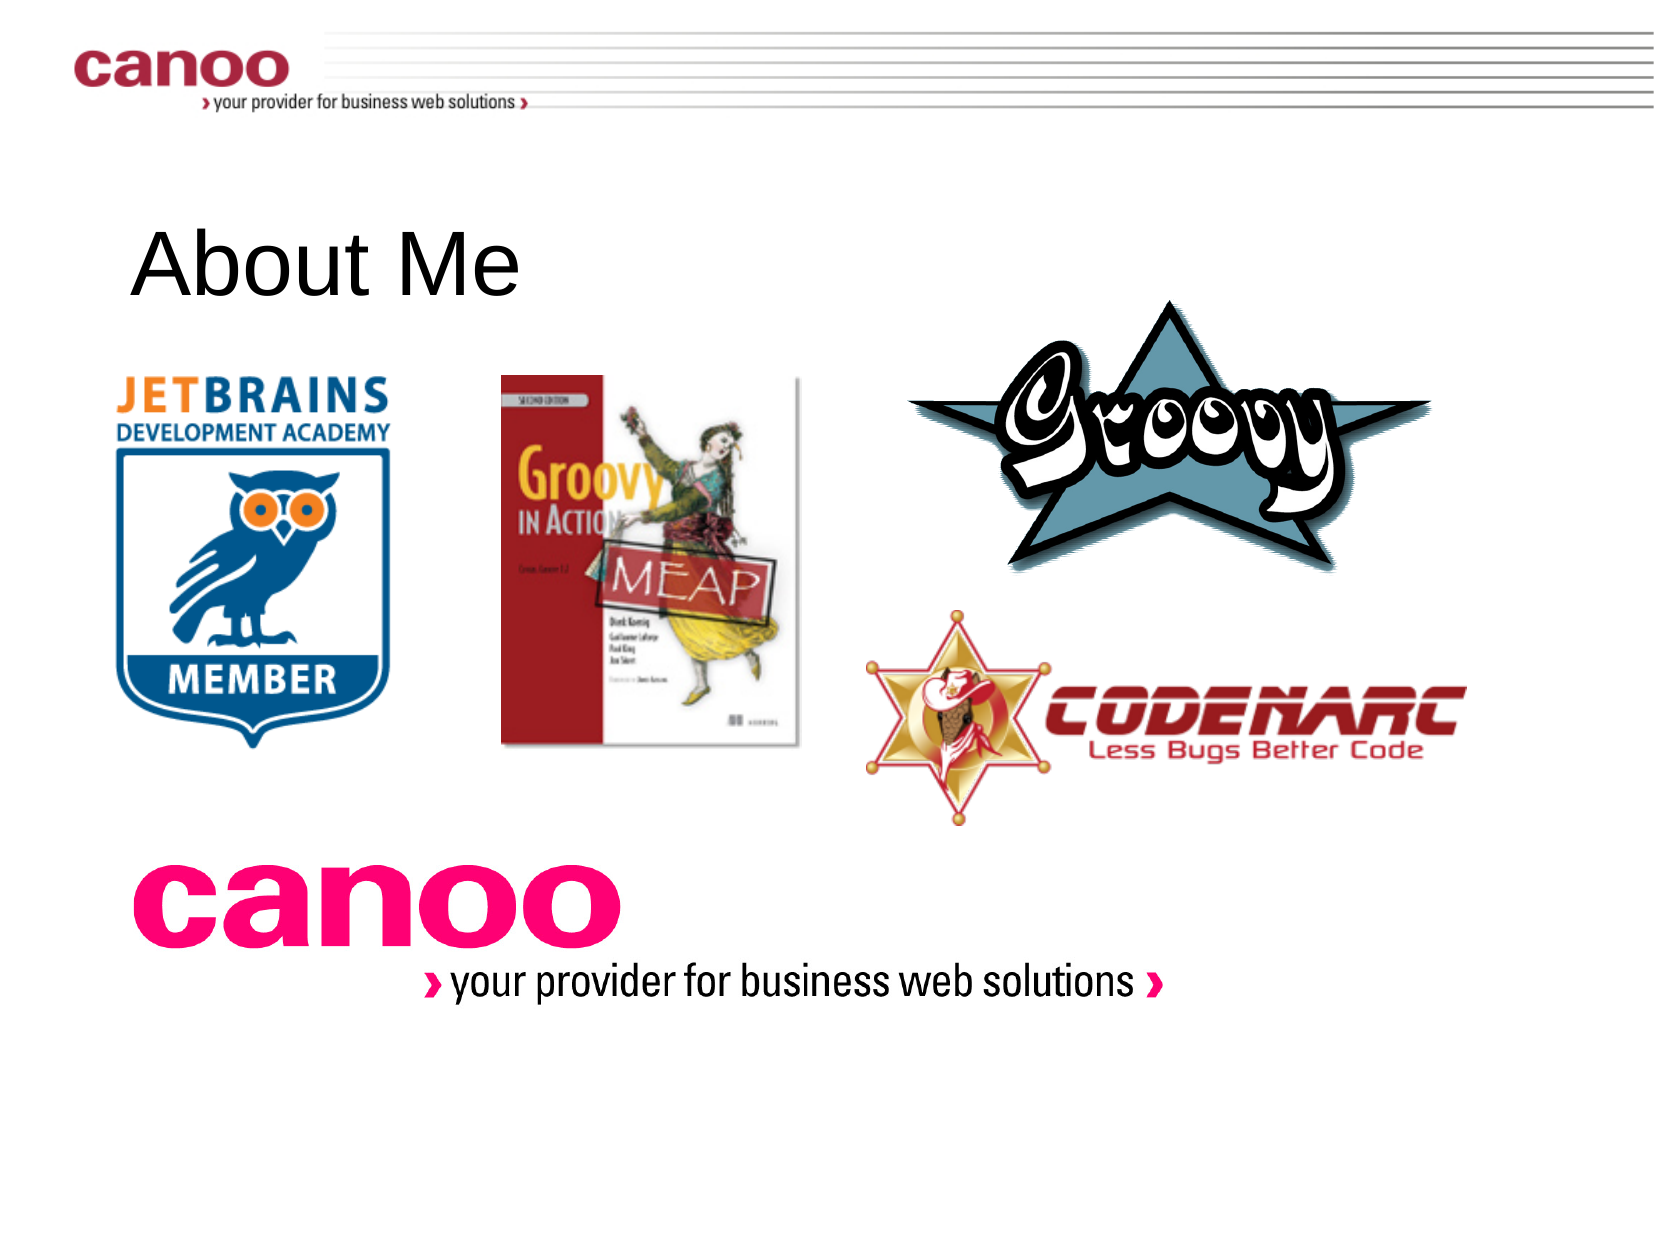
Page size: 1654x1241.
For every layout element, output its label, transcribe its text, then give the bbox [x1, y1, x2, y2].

picture [907, 299, 1433, 577]
picture [114, 375, 393, 751]
picture [866, 610, 1467, 826]
picture [0, 0, 1654, 166]
picture [133, 865, 1163, 1013]
picture [501, 375, 802, 751]
title About Me [82, 155, 1571, 363]
